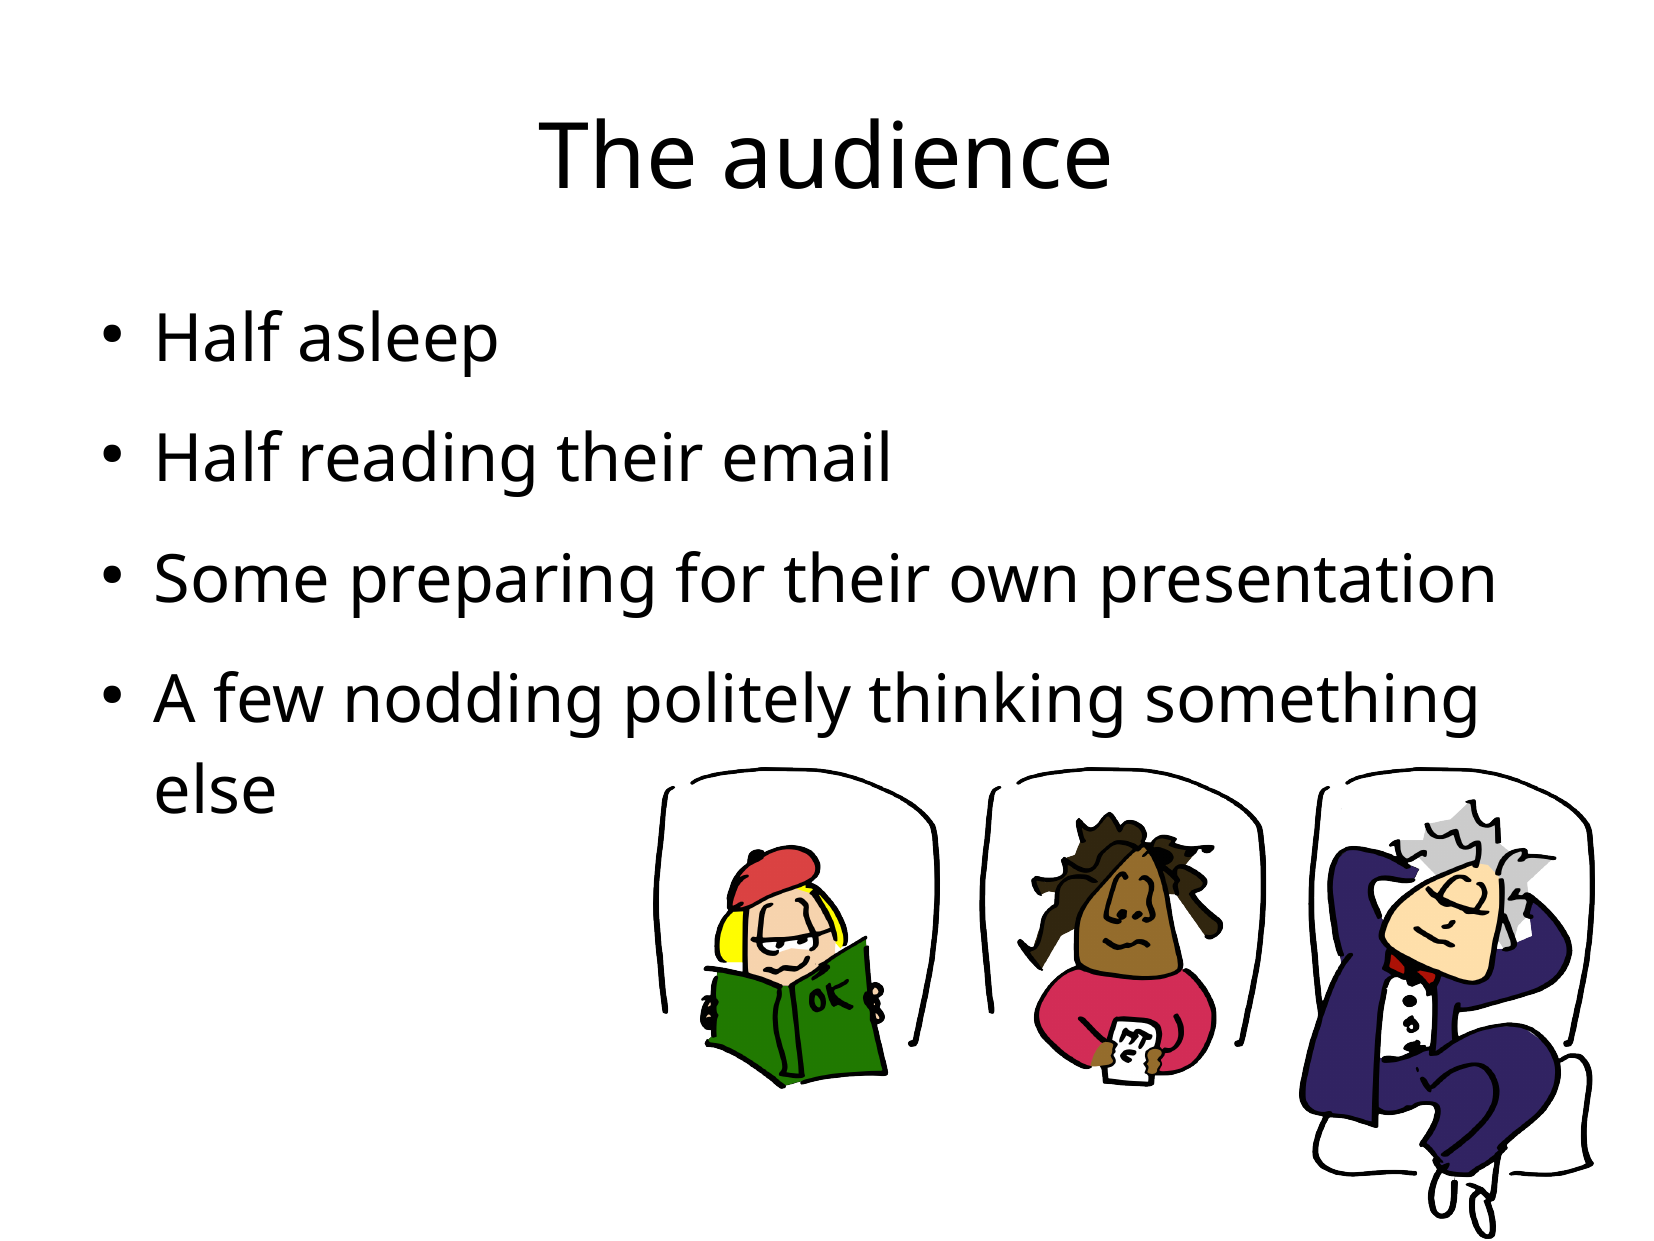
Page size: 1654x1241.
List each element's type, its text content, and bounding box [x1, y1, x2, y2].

list Half asleep Half reading their email Some preparing for their own presentation A few nodding politely thinking something else [82, 290, 1571, 1109]
picture [653, 767, 1595, 1239]
title The audience [82, 56, 1571, 250]
